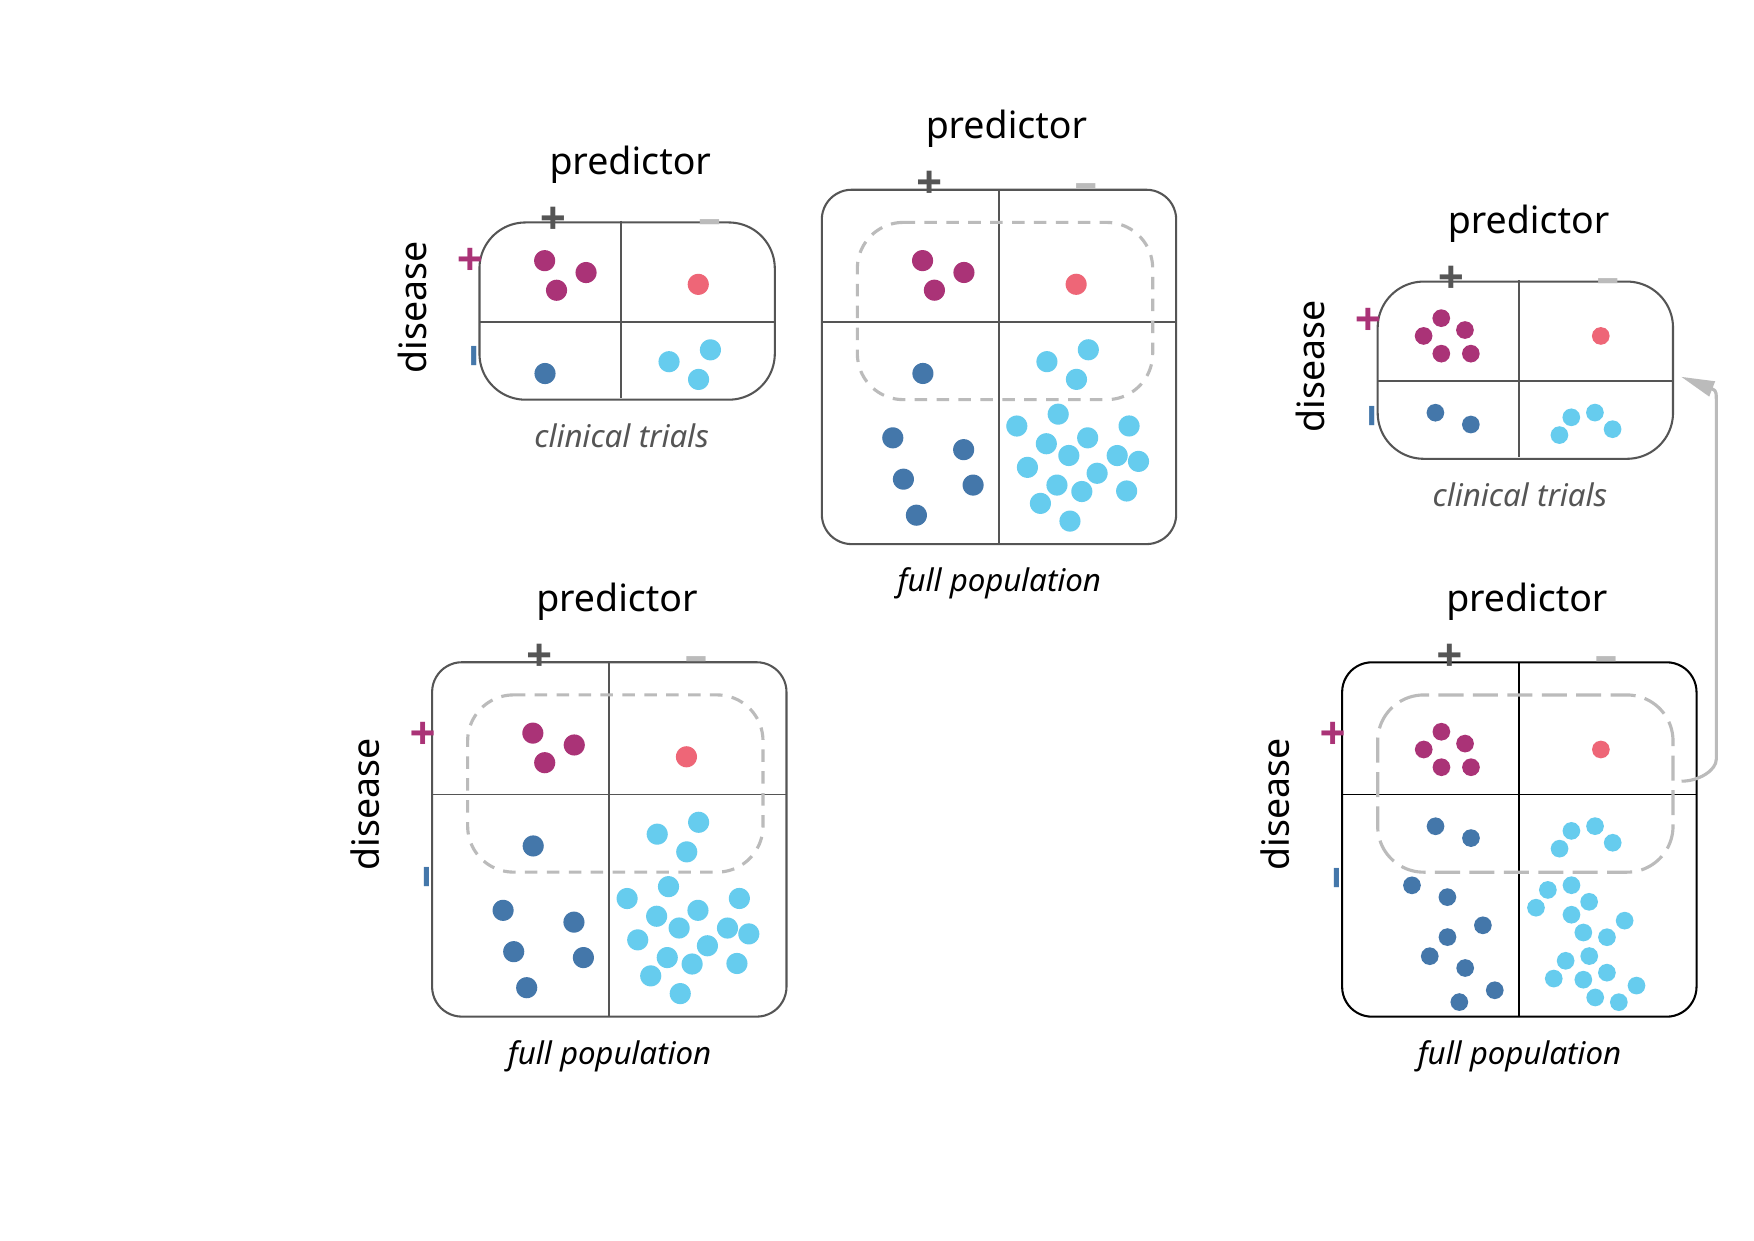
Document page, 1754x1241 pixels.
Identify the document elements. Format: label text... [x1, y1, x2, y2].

text_box [545, 279, 568, 301]
text_box [522, 722, 544, 744]
text_box [1627, 976, 1646, 995]
text_box [492, 899, 514, 921]
text_box clinical trials [1417, 465, 1621, 516]
text_box [669, 983, 691, 1005]
text_box [1071, 480, 1093, 503]
text_box [687, 368, 710, 391]
text_box [1432, 722, 1451, 741]
text_box [716, 917, 760, 945]
text_box [534, 752, 556, 774]
text_box [1036, 351, 1058, 373]
text_box [1047, 403, 1069, 425]
text_box [1450, 993, 1469, 1011]
text_box predictor + – [1421, 563, 1622, 673]
text_box [1461, 415, 1480, 434]
text_box [1086, 462, 1108, 484]
text_box [687, 273, 709, 295]
text_box [1065, 368, 1088, 390]
text_box [1538, 881, 1557, 899]
text_box [676, 841, 698, 863]
text_box [1456, 734, 1474, 753]
text_box [1118, 415, 1140, 437]
text_box [912, 362, 934, 385]
text_box [688, 811, 710, 833]
text_box [646, 905, 668, 927]
text_box [1426, 403, 1445, 422]
text_box [563, 734, 585, 756]
text_box [1035, 433, 1057, 455]
text_box [1609, 993, 1628, 1012]
text_box [1058, 444, 1080, 467]
text_box [668, 917, 690, 939]
text_box [728, 887, 750, 910]
text_box [1403, 876, 1421, 895]
text_box [1591, 327, 1610, 345]
text_box clinical trials [519, 406, 723, 457]
text_box [1046, 474, 1068, 496]
text_box [1562, 821, 1581, 840]
text_box [516, 977, 538, 999]
text_box full population [882, 550, 1115, 601]
text_box [1586, 403, 1604, 422]
text_box [923, 279, 946, 301]
text_box [572, 947, 594, 969]
text_box [1414, 327, 1433, 345]
text_box [1462, 758, 1480, 777]
text_box [905, 504, 927, 526]
text_box [1432, 309, 1451, 328]
text_box [1603, 833, 1622, 852]
text_box [1116, 480, 1138, 502]
text_box [1580, 947, 1599, 965]
text_box [646, 823, 668, 845]
text_box [1462, 829, 1480, 847]
text_box [1426, 817, 1445, 836]
text_box [1580, 892, 1599, 911]
text_box [911, 250, 934, 272]
text_box [681, 953, 703, 975]
text_box [675, 746, 698, 768]
text_box [962, 474, 984, 496]
text_box [1527, 898, 1545, 917]
text_box [627, 929, 649, 951]
text_box [1592, 740, 1610, 759]
text_box [1106, 444, 1150, 472]
text_box [1059, 510, 1081, 532]
text_box predictor + – [511, 563, 712, 673]
text_box [534, 250, 556, 272]
text_box [699, 339, 722, 361]
text_box [953, 261, 975, 284]
text_box [892, 468, 914, 490]
text_box [726, 952, 748, 975]
text_box disease – + [1241, 715, 1350, 904]
text_box [1065, 273, 1087, 295]
text_box [657, 876, 680, 898]
text_box predictor + – [525, 126, 725, 236]
text_box [1456, 959, 1475, 977]
text_box [1550, 839, 1569, 858]
text_box [1438, 888, 1457, 907]
text_box [1586, 817, 1604, 836]
text_box [575, 261, 597, 284]
text_box [1432, 758, 1451, 777]
text_box [687, 899, 709, 921]
text_box predictor + – [901, 91, 1101, 200]
text_box [1615, 911, 1634, 930]
text_box [1414, 740, 1433, 759]
text_box [1456, 321, 1474, 339]
text_box [522, 835, 544, 857]
text_box [1603, 420, 1622, 439]
text_box [1562, 905, 1581, 924]
text_box [1474, 916, 1492, 935]
text_box [1432, 344, 1451, 363]
text_box [882, 427, 904, 449]
text_box [1077, 339, 1099, 361]
text_box [1574, 923, 1593, 942]
text_box [563, 911, 585, 933]
text_box [1544, 969, 1563, 988]
text_box [1550, 426, 1569, 444]
text_box disease – + [1276, 291, 1386, 448]
text_box predictor + – [1423, 185, 1623, 295]
text_box [534, 362, 556, 385]
text_box [1598, 928, 1616, 947]
text_box disease – + [378, 232, 487, 389]
text_box [1438, 928, 1457, 947]
text_box full population [493, 1023, 725, 1074]
text_box [616, 887, 638, 910]
text_box [656, 947, 678, 969]
text_box [1420, 947, 1439, 966]
text_box [503, 941, 525, 963]
text_box [1586, 988, 1605, 1007]
text_box [1029, 492, 1052, 514]
text_box [696, 935, 718, 957]
text_box [1006, 415, 1028, 437]
text_box [1562, 408, 1581, 427]
text_box [1556, 951, 1575, 970]
text_box disease – + [331, 715, 440, 904]
text_box [1574, 970, 1593, 989]
text_box [1077, 427, 1099, 449]
text_box [658, 351, 680, 373]
text_box [640, 965, 662, 987]
text_box [1016, 456, 1039, 478]
text_box [953, 439, 975, 461]
text_box [1562, 876, 1581, 895]
text_box full population [1403, 1023, 1635, 1074]
text_box [1461, 344, 1480, 363]
text_box [1485, 981, 1504, 1000]
text_box [1598, 963, 1616, 982]
